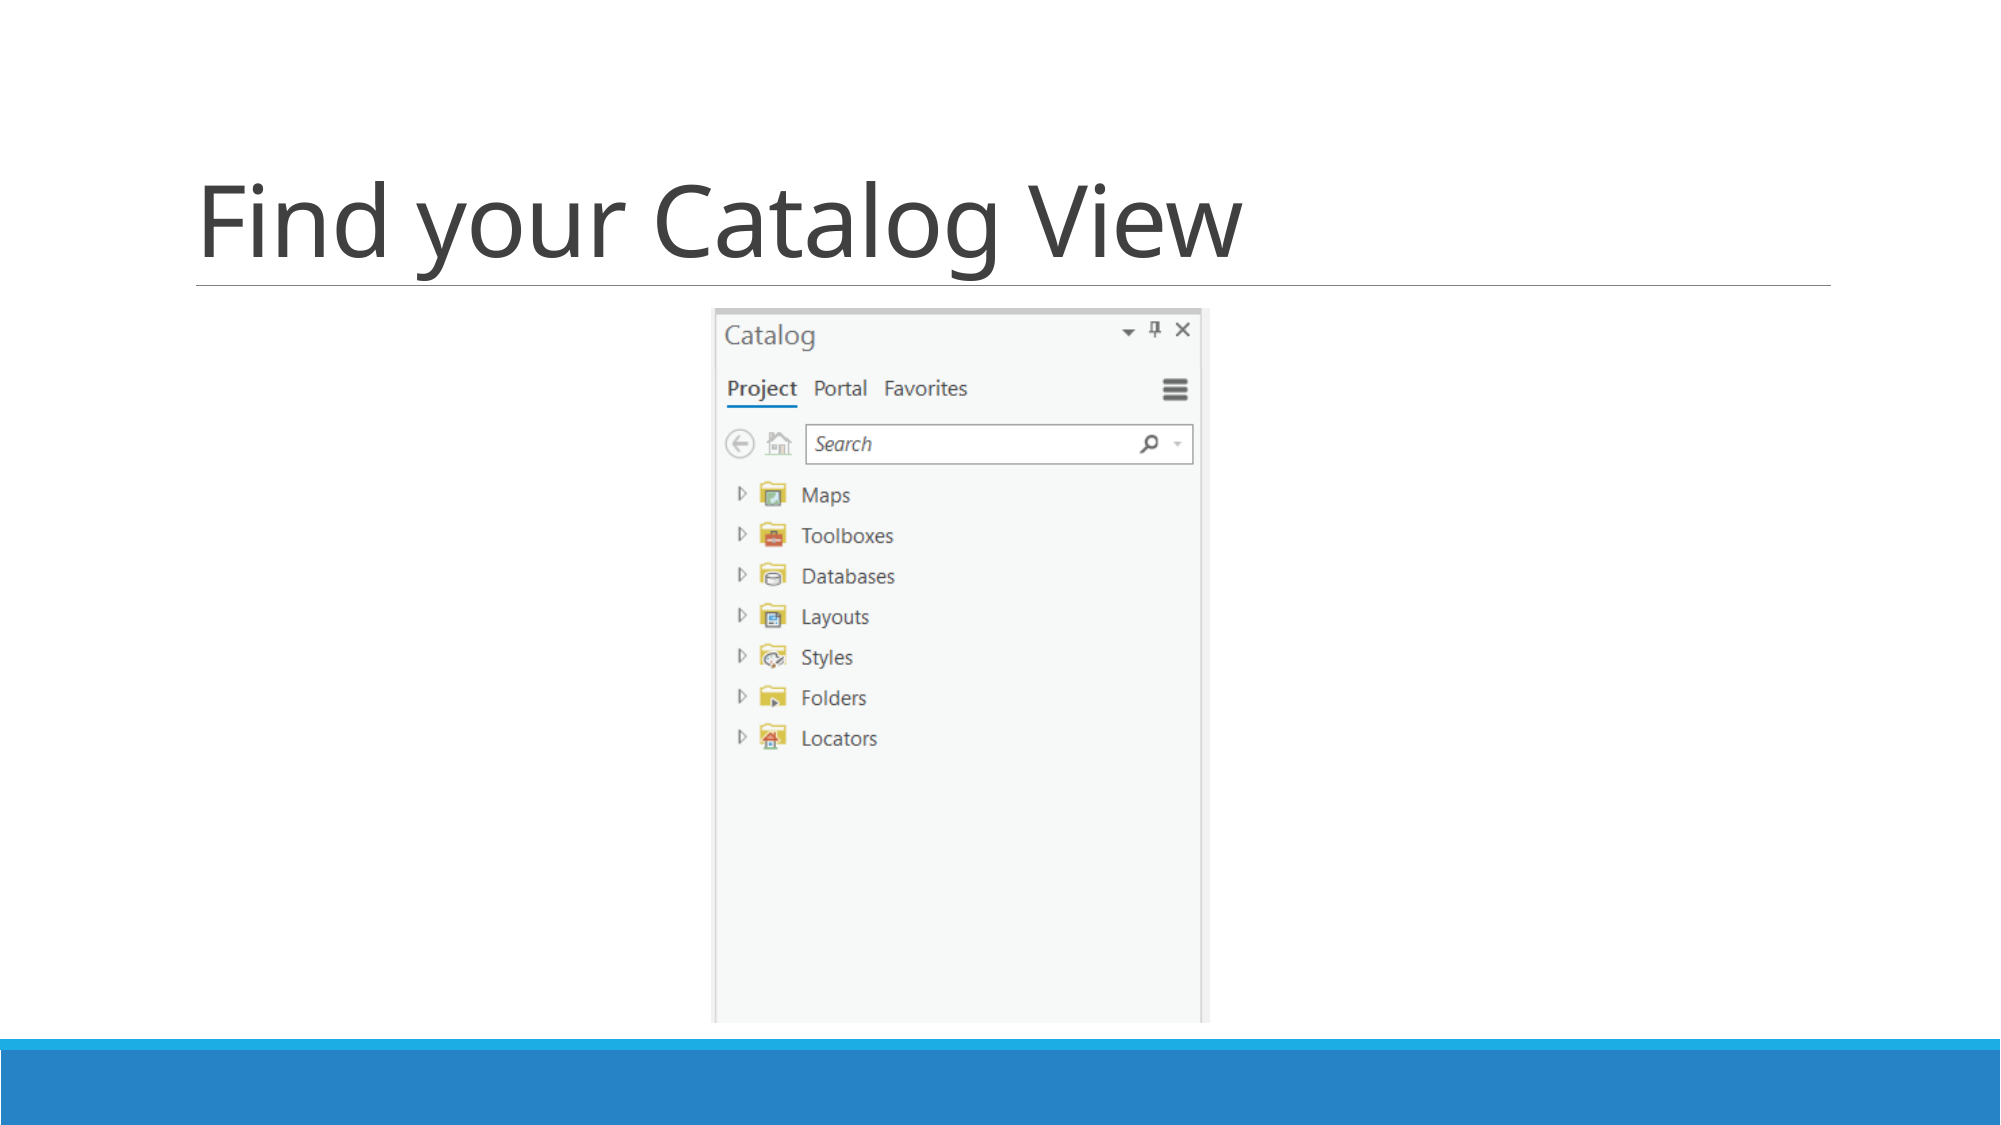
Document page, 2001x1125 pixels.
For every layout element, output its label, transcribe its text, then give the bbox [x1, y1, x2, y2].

picture [711, 308, 1210, 1023]
title Find your Catalog View [180, 47, 1831, 286]
